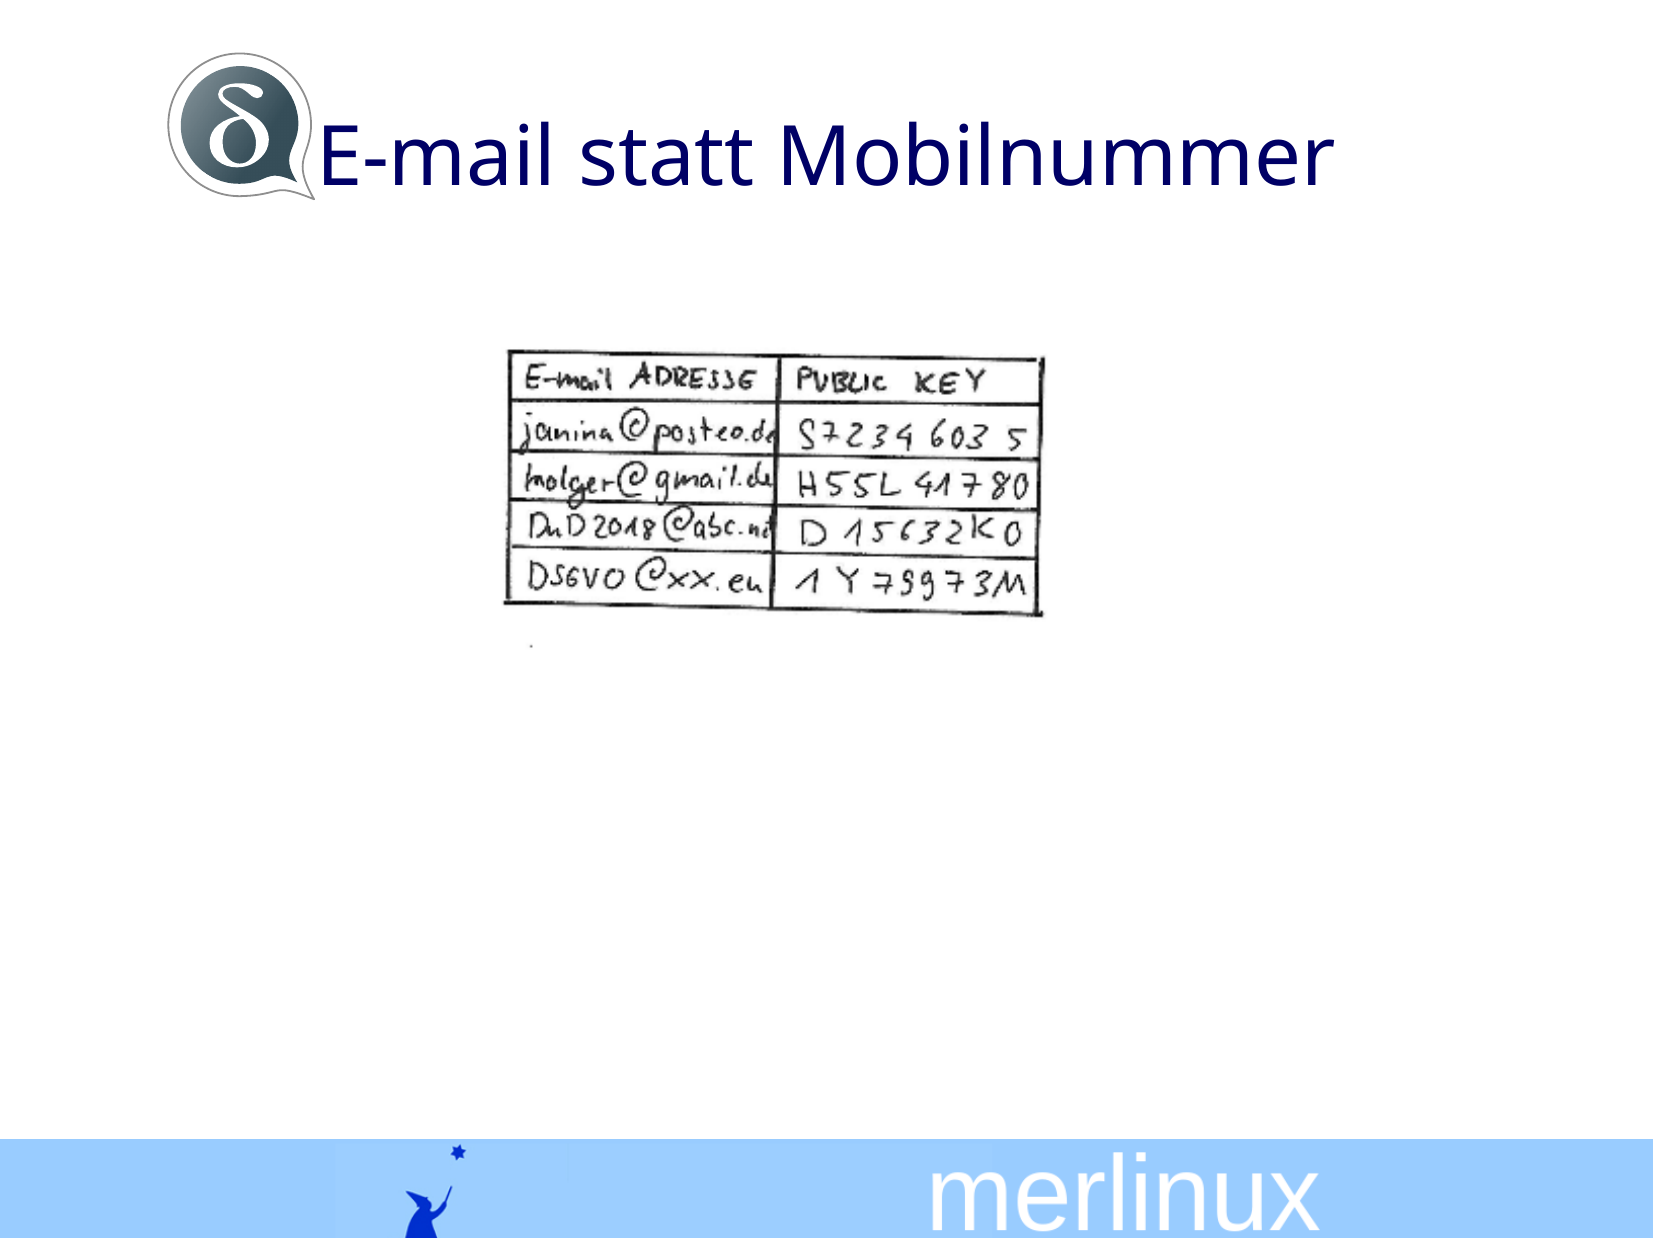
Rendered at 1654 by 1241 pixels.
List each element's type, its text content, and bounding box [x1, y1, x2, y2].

picture [0, 1139, 1653, 1238]
picture [474, 330, 1096, 661]
title E-mail statt Mobilnummer [82, 49, 1571, 257]
picture [164, 49, 316, 201]
